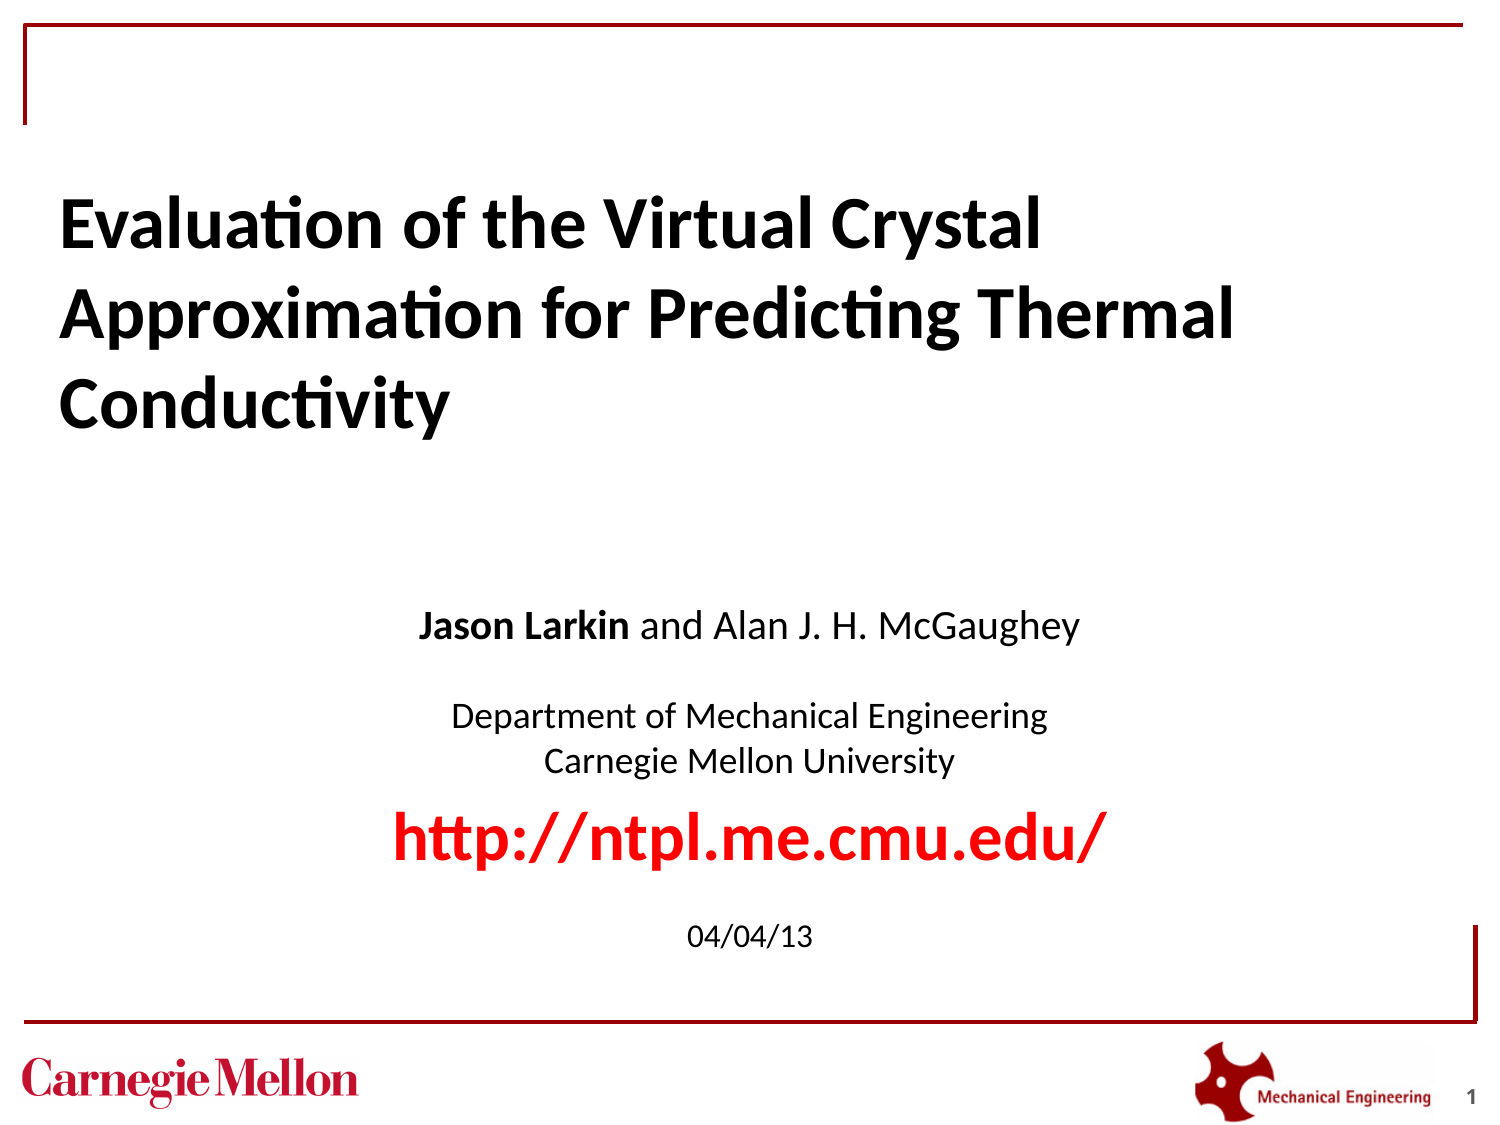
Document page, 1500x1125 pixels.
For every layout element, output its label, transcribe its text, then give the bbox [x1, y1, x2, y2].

subtitle Jason Larkin and Alan J. H. McGaughey Department of Mechanical Engineering Carnegie Mellon University http://ntpl.me.cmu.edu/ 04/04/13 [225, 599, 1276, 963]
picture [1192, 1034, 1438, 1125]
title Evaluation of the Virtual Crystal Approximation for Predicting Thermal Conductivity [45, 165, 1456, 451]
picture [16, 1050, 366, 1110]
